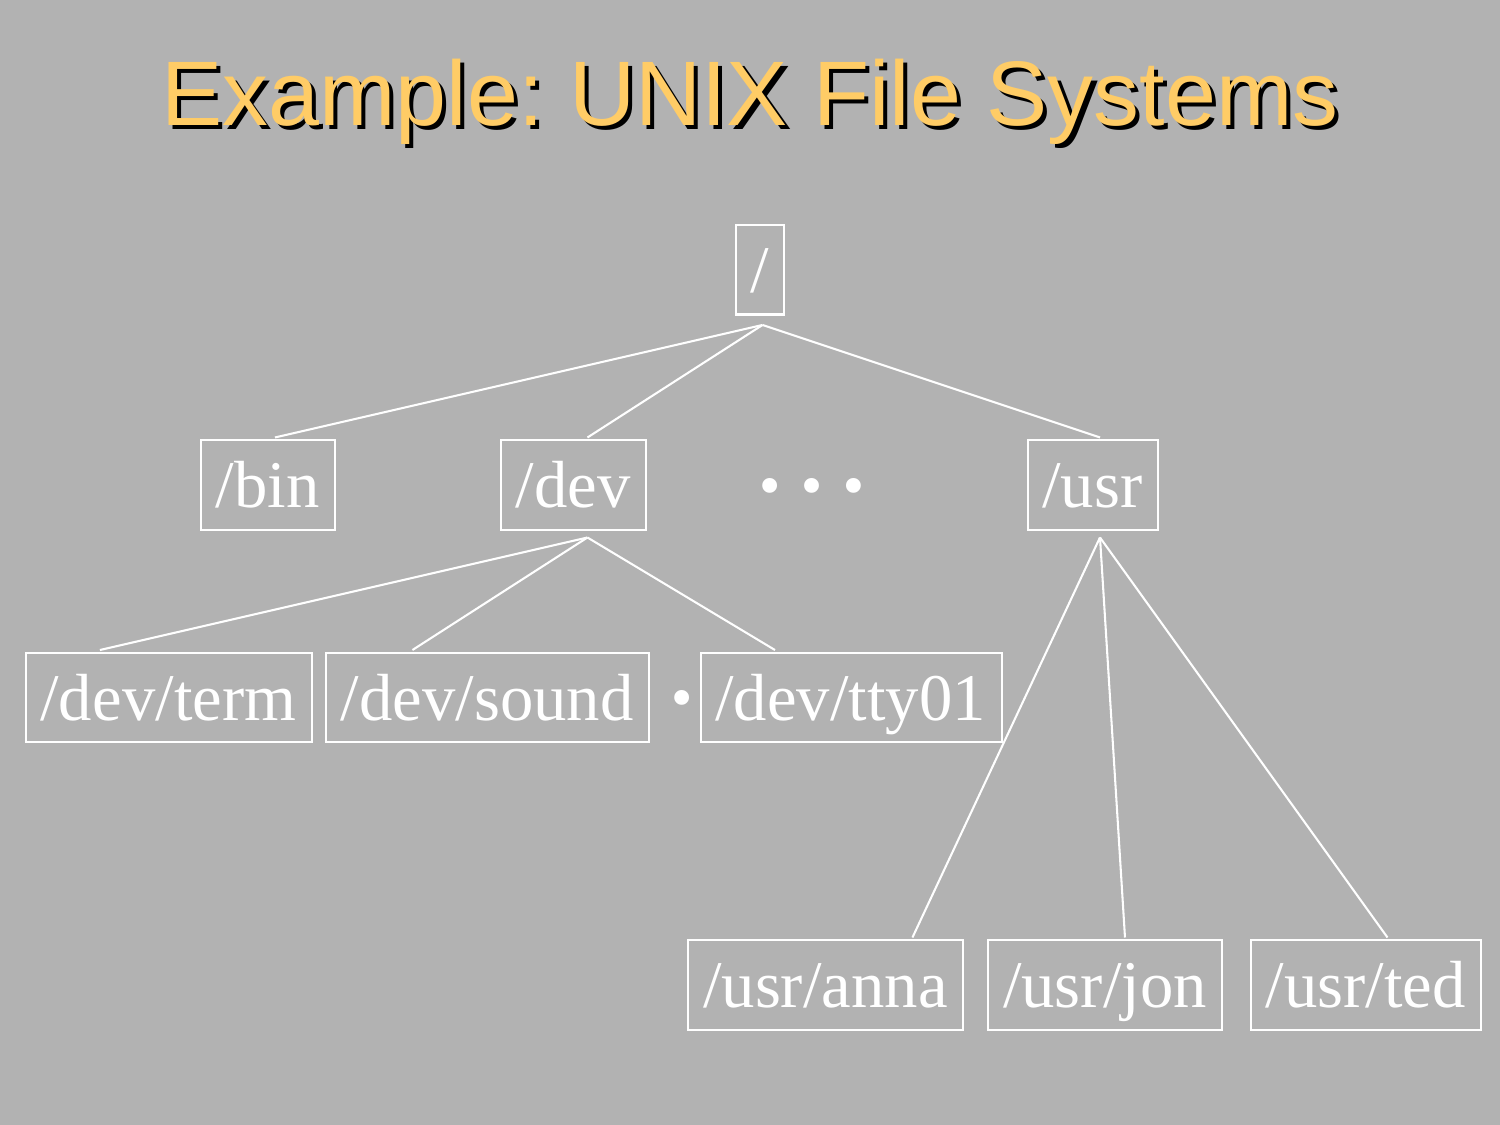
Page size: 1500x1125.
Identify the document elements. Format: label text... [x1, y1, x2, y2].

text_box /dev/term [25, 652, 312, 743]
title Example: UNIX File Systems [22, 34, 1480, 153]
text_box /bin [201, 440, 335, 530]
text_box / [736, 224, 785, 315]
text_box … [735, 371, 890, 526]
text_box /usr/anna [688, 940, 964, 1030]
text_box /dev/sound [325, 652, 650, 743]
text_box /usr/jon [988, 940, 1223, 1030]
text_box . [669, 584, 713, 611]
text_box /usr/ted [1251, 940, 1482, 1030]
text_box . [651, 584, 713, 739]
text_box /dev [501, 440, 647, 530]
text_box /dev/tty01 [700, 652, 1002, 743]
text_box /usr [1027, 440, 1158, 530]
